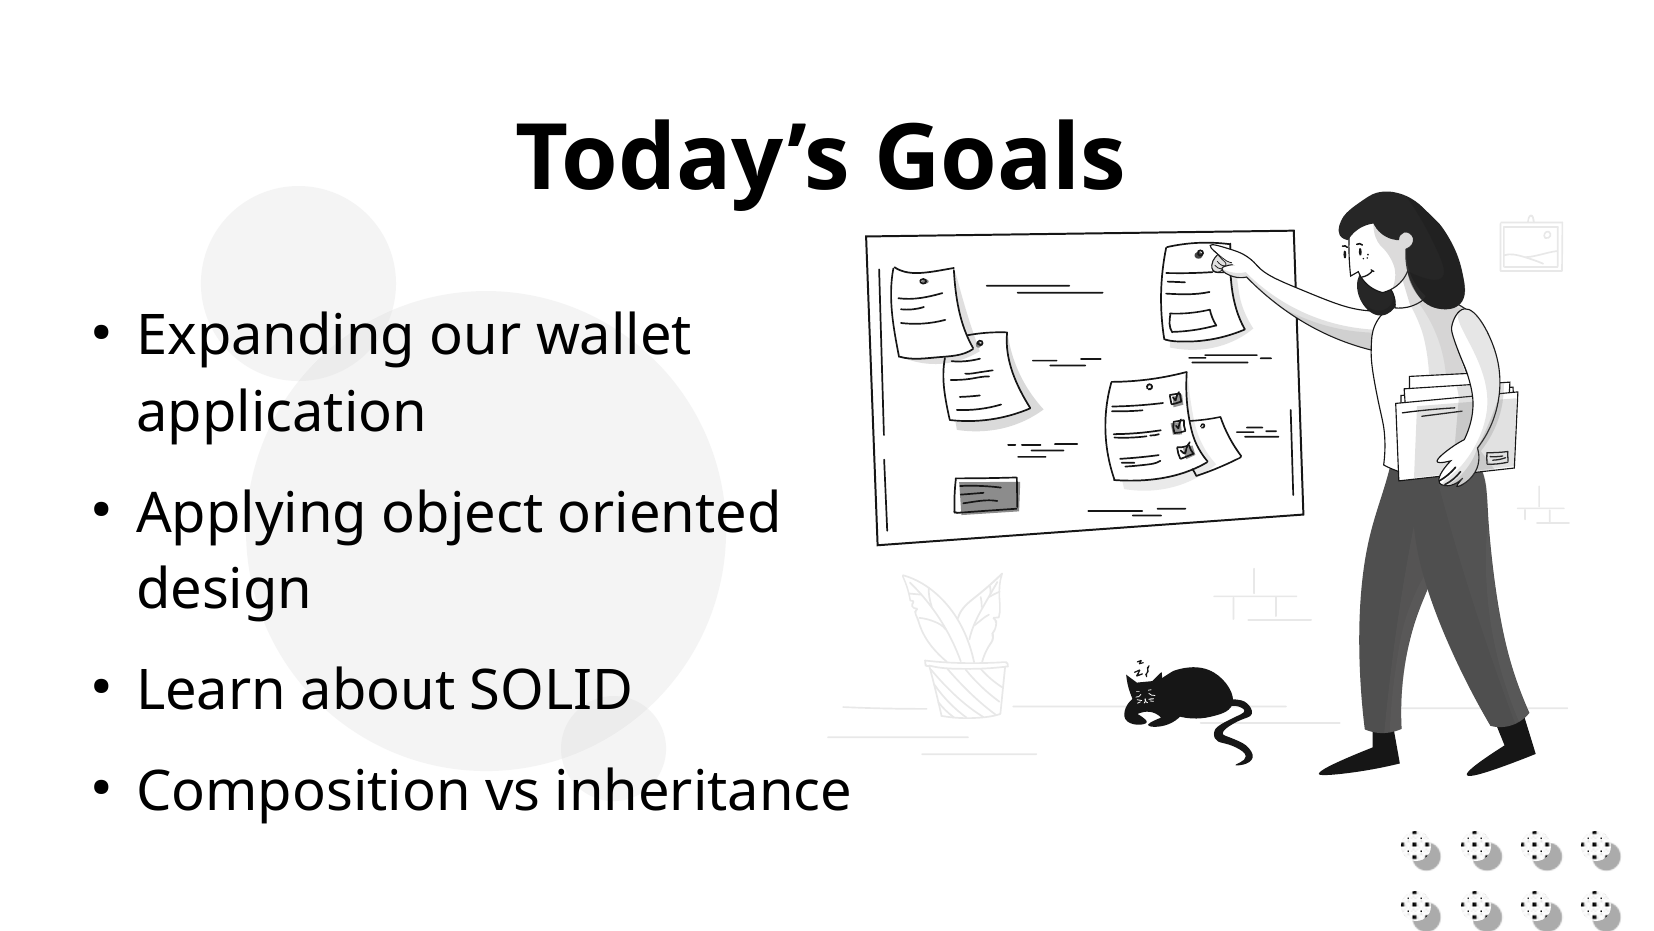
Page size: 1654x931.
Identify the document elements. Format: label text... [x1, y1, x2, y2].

title Today’s Goals [76, 76, 1565, 233]
picture [1520, 890, 1552, 922]
picture [1461, 890, 1492, 922]
picture [1580, 890, 1612, 922]
picture [1400, 890, 1432, 922]
picture [1520, 831, 1552, 862]
picture [1400, 830, 1432, 862]
picture [1461, 830, 1492, 862]
picture [1580, 830, 1612, 862]
list Expanding our wallet application Applying object oriented design Learn about SOLID Composition vs inheritance [76, 295, 863, 835]
